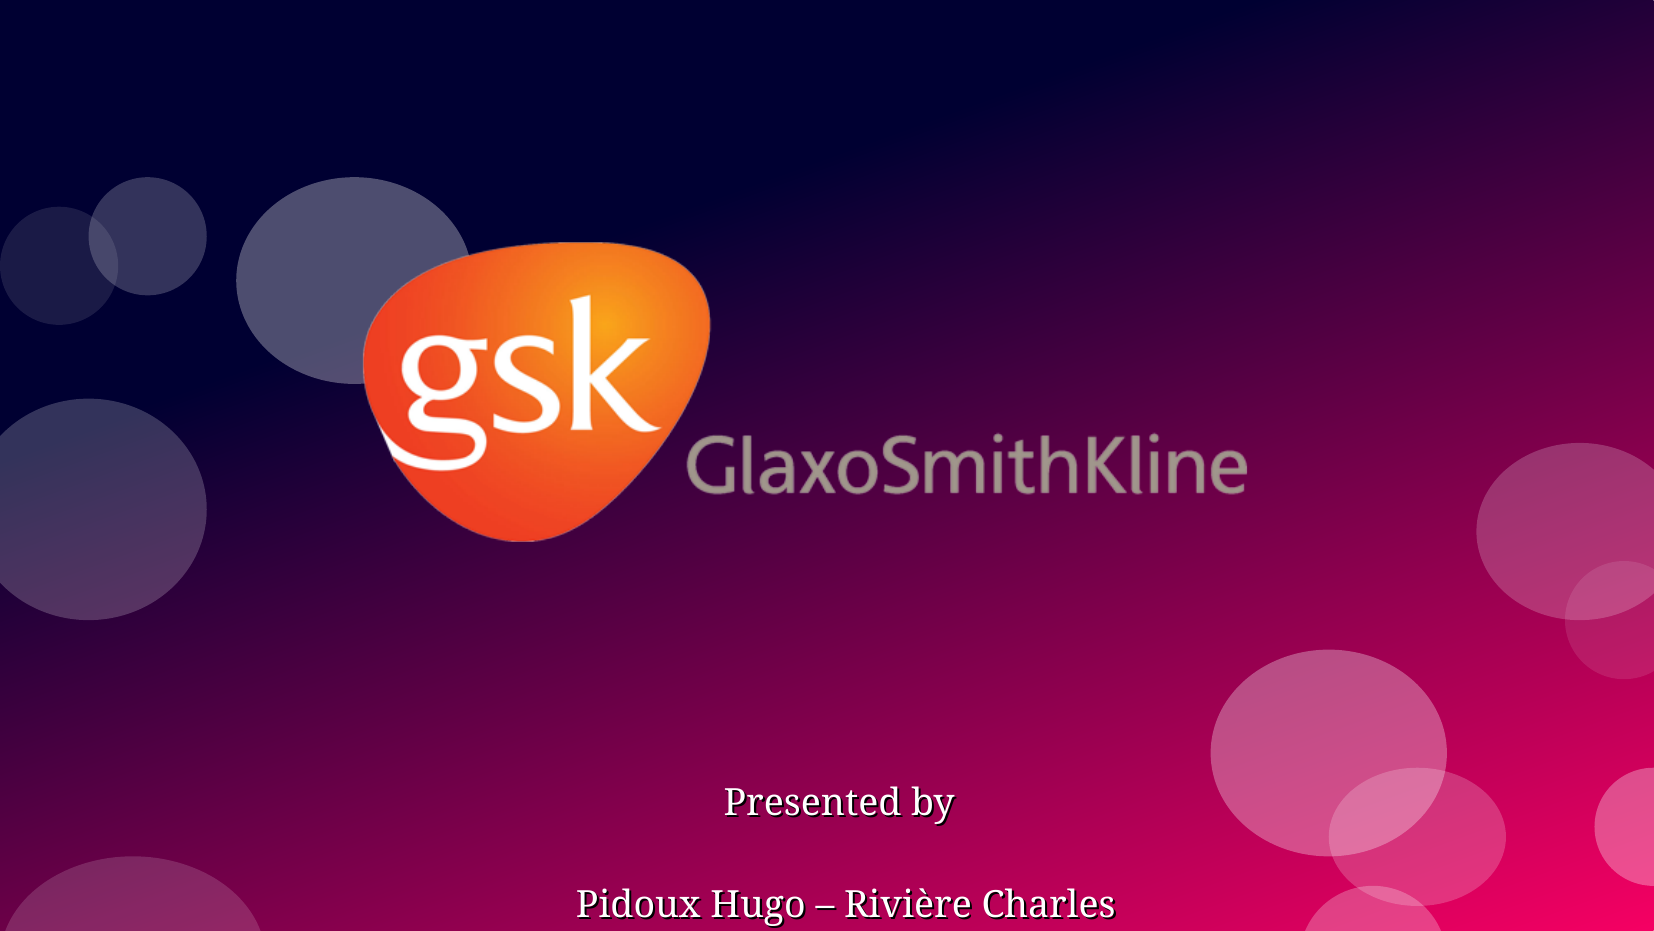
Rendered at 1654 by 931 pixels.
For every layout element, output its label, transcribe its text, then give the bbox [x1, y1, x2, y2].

text_box Presented by Pidoux Hugo – Rivière Charles [339, 767, 1374, 916]
picture [339, 0, 1270, 767]
